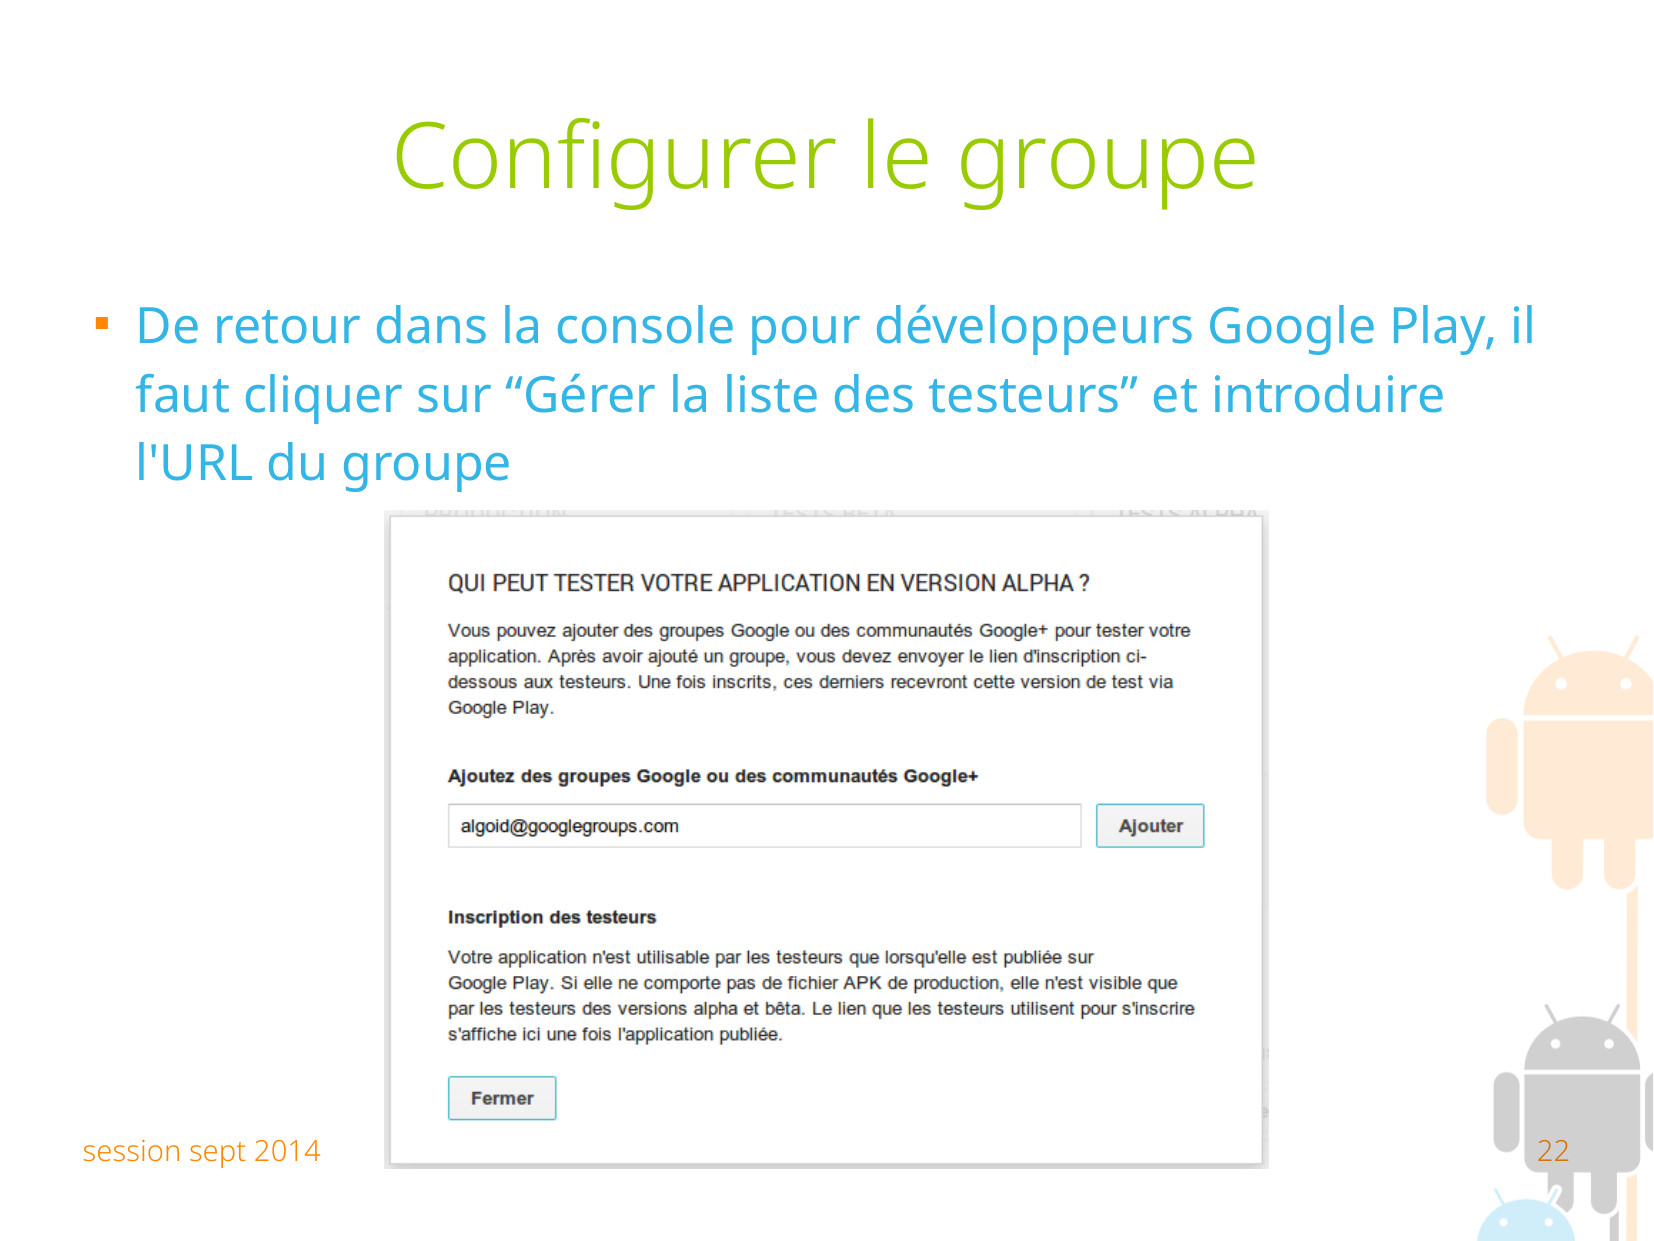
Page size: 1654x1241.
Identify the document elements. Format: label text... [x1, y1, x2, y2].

list De retour dans la console pour développeurs Google Play, il faut cliquer sur “Gérer la liste des testeurs” et introduire l'URL du groupe [82, 290, 1571, 496]
title Configurer le groupe [82, 49, 1571, 257]
picture [240, 423, 1654, 1241]
